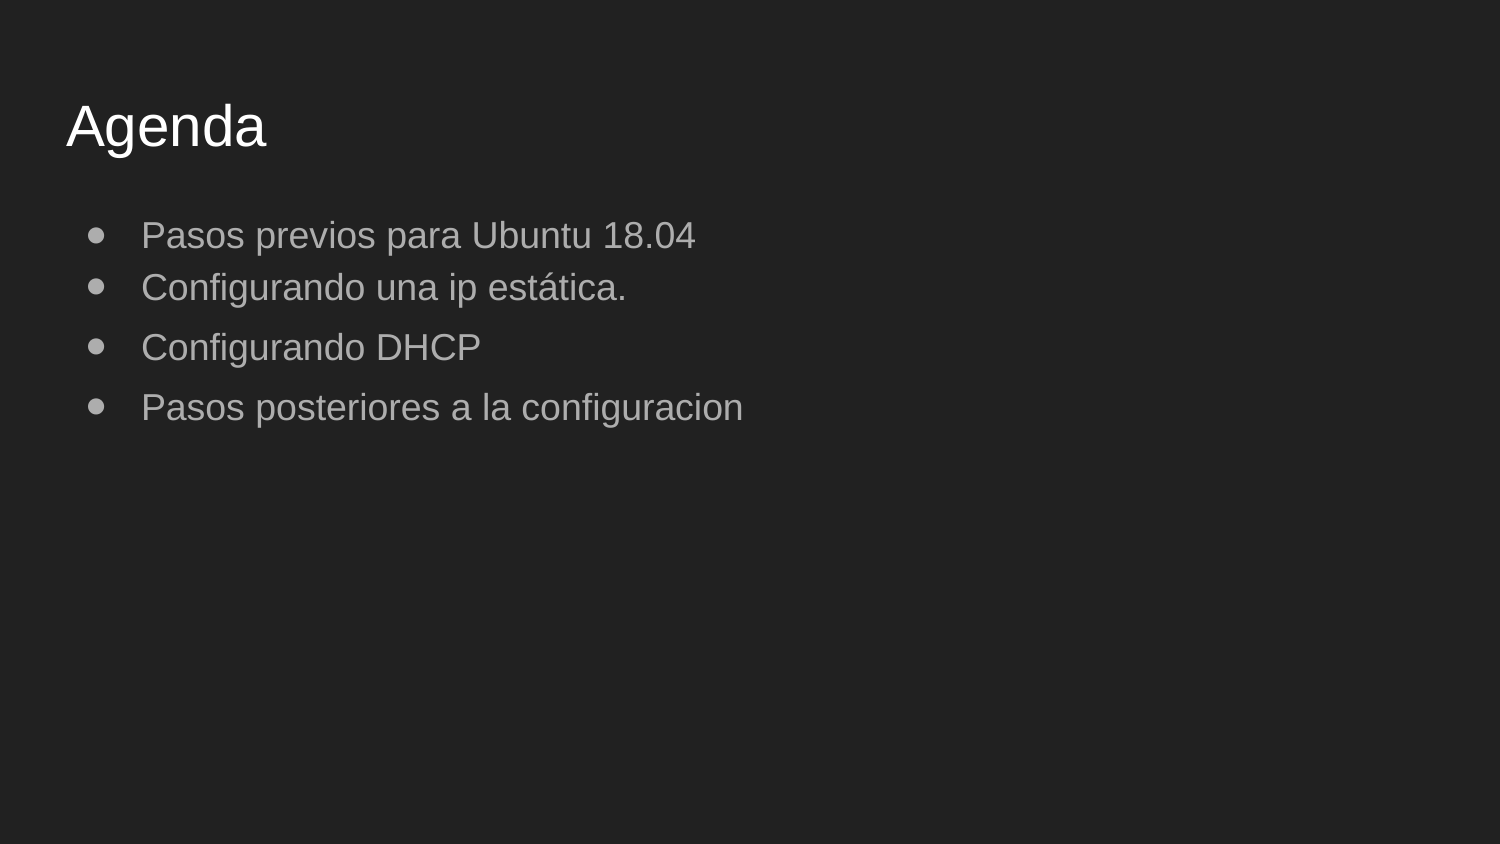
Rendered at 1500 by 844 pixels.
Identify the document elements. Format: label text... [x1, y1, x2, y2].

list Pasos previos para Ubuntu 18.04 Configurando una ip estática. Configurando DHCP Pasos posteriores a la configuracion [51, 189, 1449, 750]
title Agenda [51, 72, 1449, 167]
